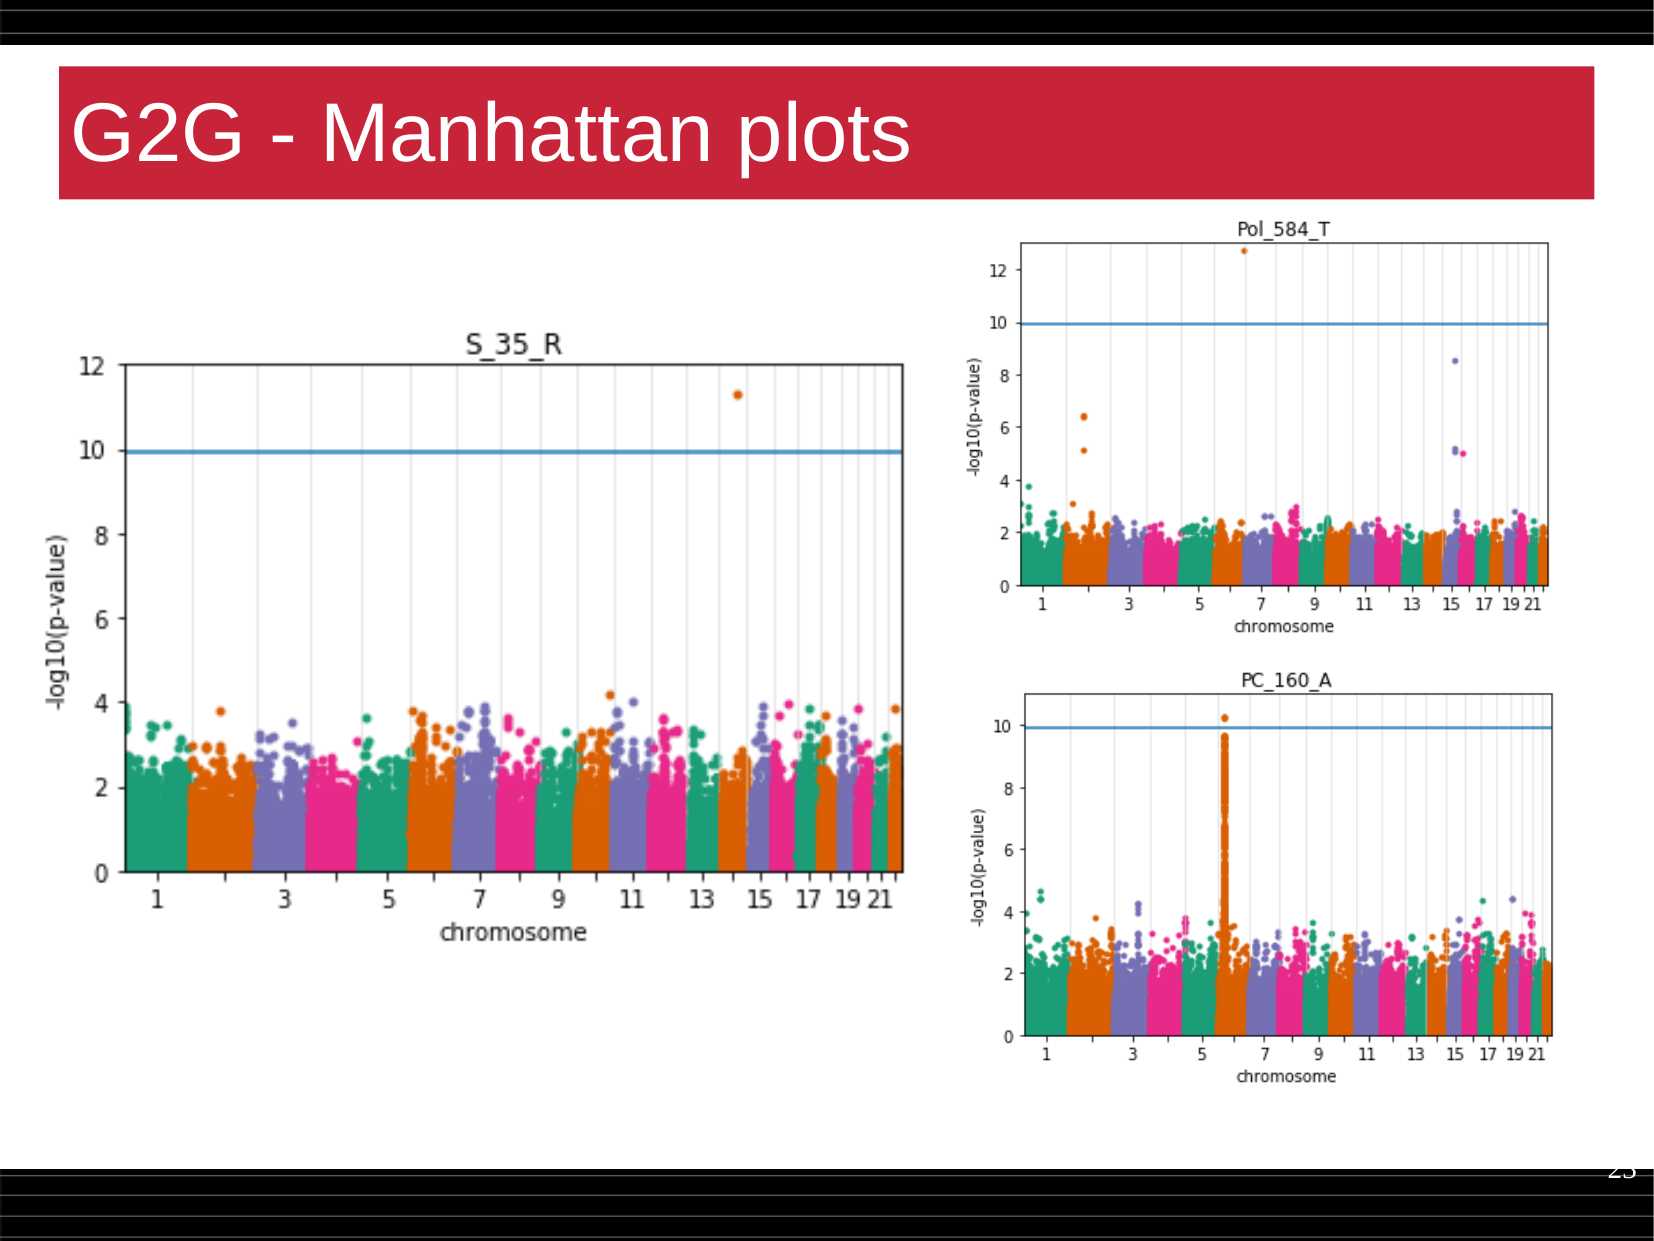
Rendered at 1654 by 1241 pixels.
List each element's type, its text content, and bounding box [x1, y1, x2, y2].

picture [0, 1169, 1654, 1241]
picture [0, 0, 1654, 45]
title G2G - Manhattan plots [59, 66, 1595, 200]
picture [960, 659, 1561, 1096]
picture [30, 313, 916, 961]
picture [956, 208, 1557, 646]
